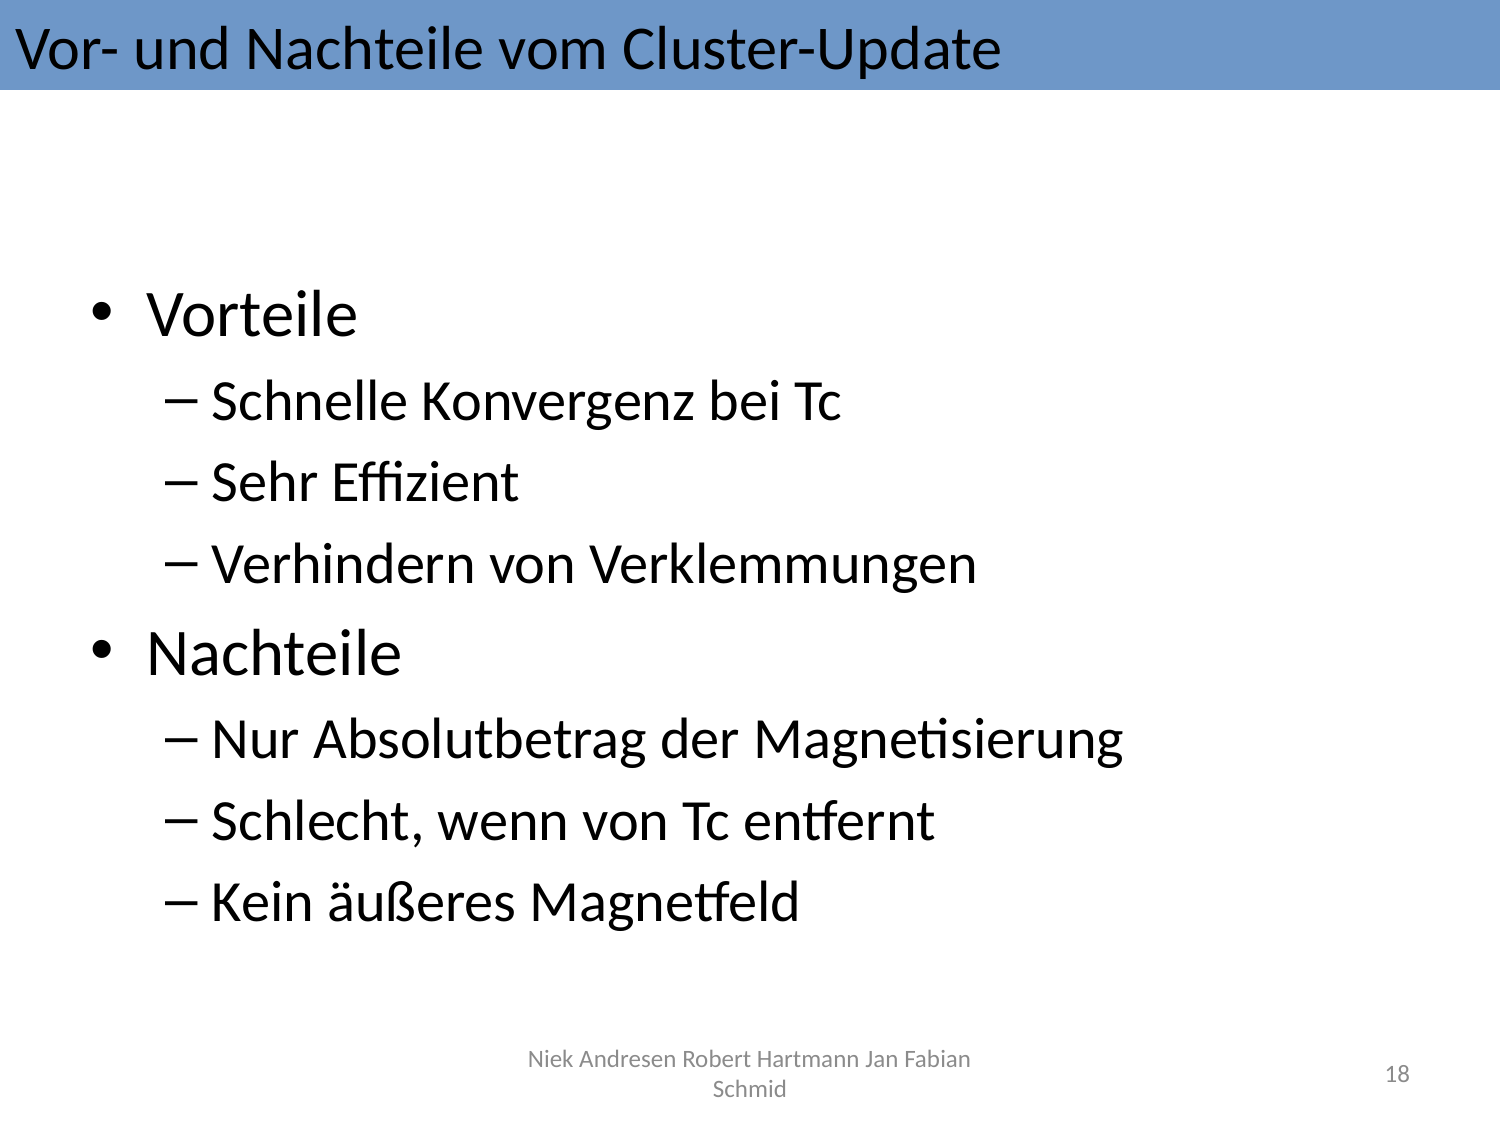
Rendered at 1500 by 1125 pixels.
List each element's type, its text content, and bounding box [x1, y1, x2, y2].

list Vorteile Schnelle Konvergenz bei Tc Sehr Effizient Verhindern von Verklemmungen Nachteile Nur Absolutbetrag der Magnetisierung Schlecht, wenn von Tc entfernt Kein äußeres Magnetfeld [75, 262, 1425, 1005]
slide_number <Nummer> [1074, 1042, 1425, 1103]
text_box Vor- und Nachteile vom Cluster-Update [0, 0, 1500, 90]
footer Niek Andresen Robert Hartmann Jan Fabian Schmid [512, 1042, 988, 1103]
